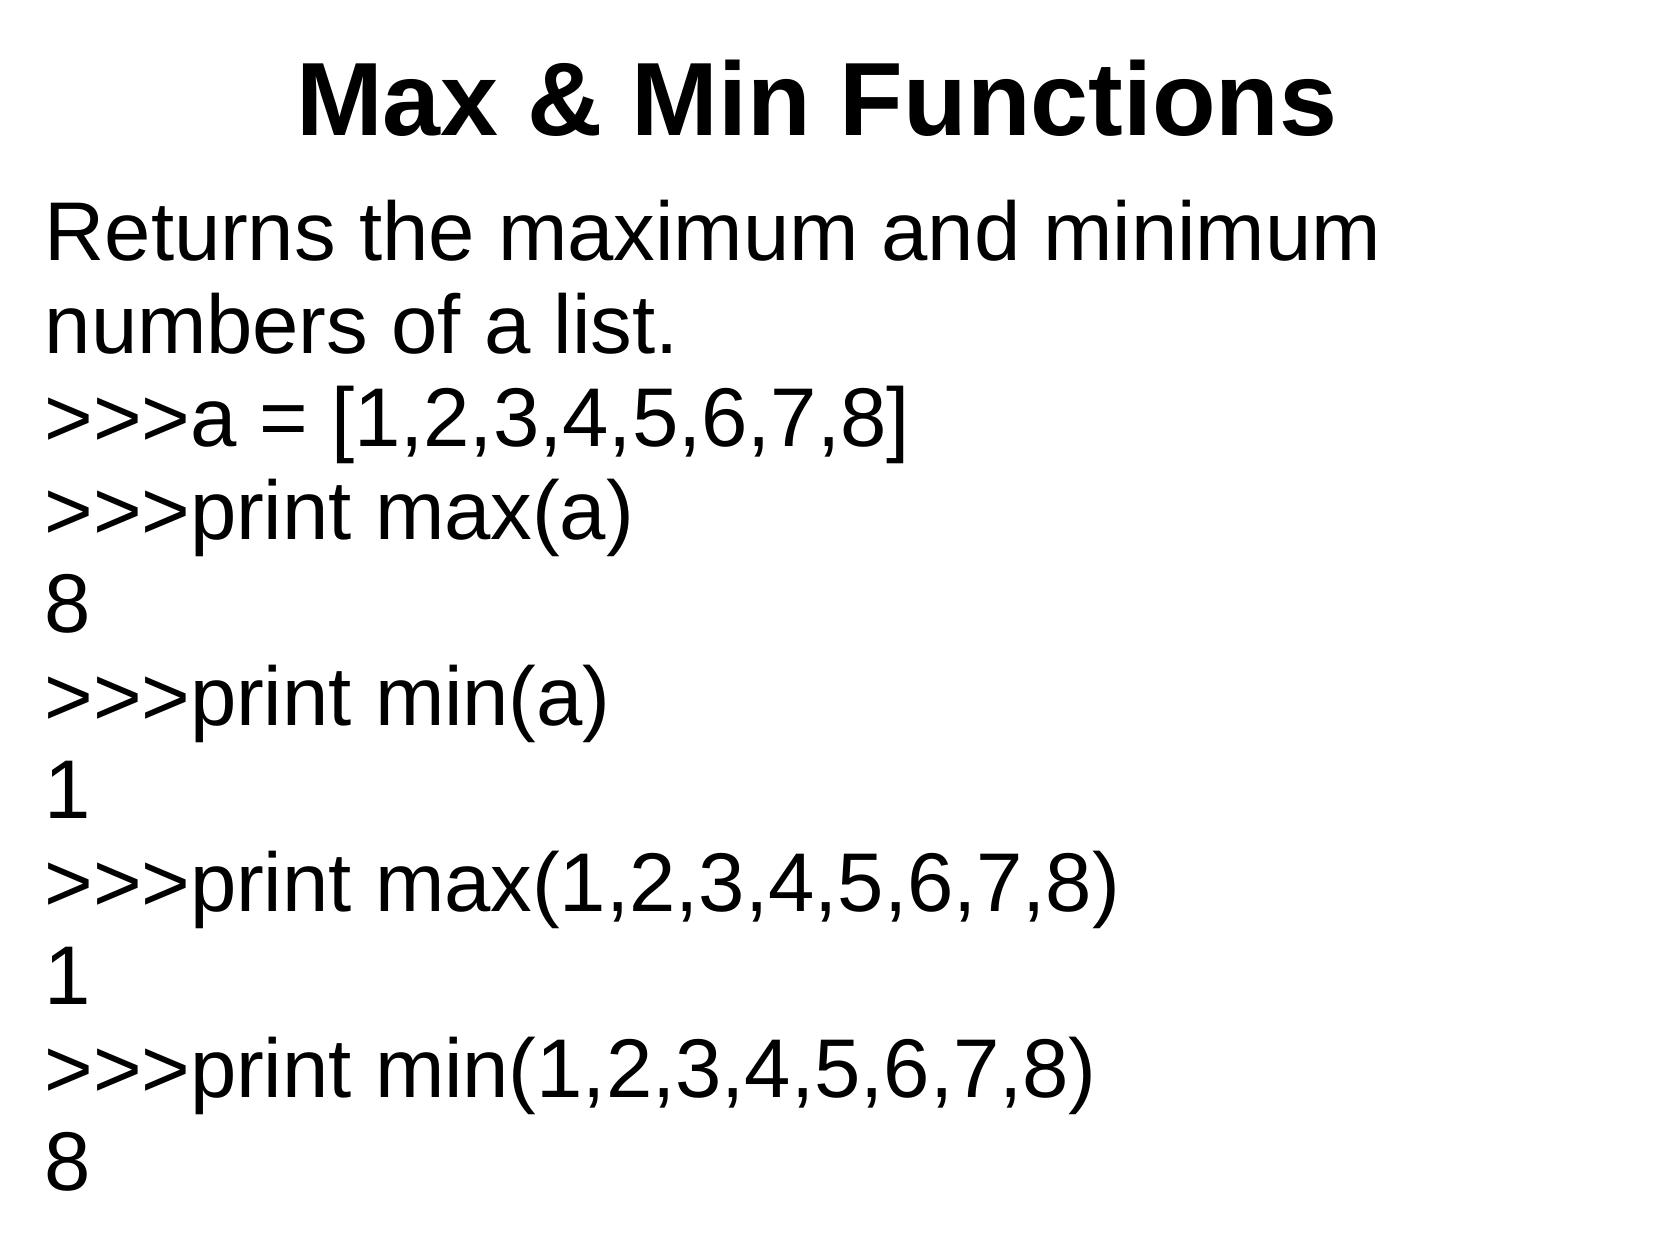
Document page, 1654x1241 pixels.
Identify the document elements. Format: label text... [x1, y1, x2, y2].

text_box Max & Min Functions [37, 33, 1598, 177]
text_box Returns the maximum and minimum numbers of a list. >>>a = [1,2,3,4,5,6,7,8] >>>print max(a) 8 >>>print min(a) 1 >>>print max(1,2,3,4,5,6,7,8) 1 >>>print min(1,2,3,4,5,6,7,8) 8 [30, 177, 1621, 1219]
